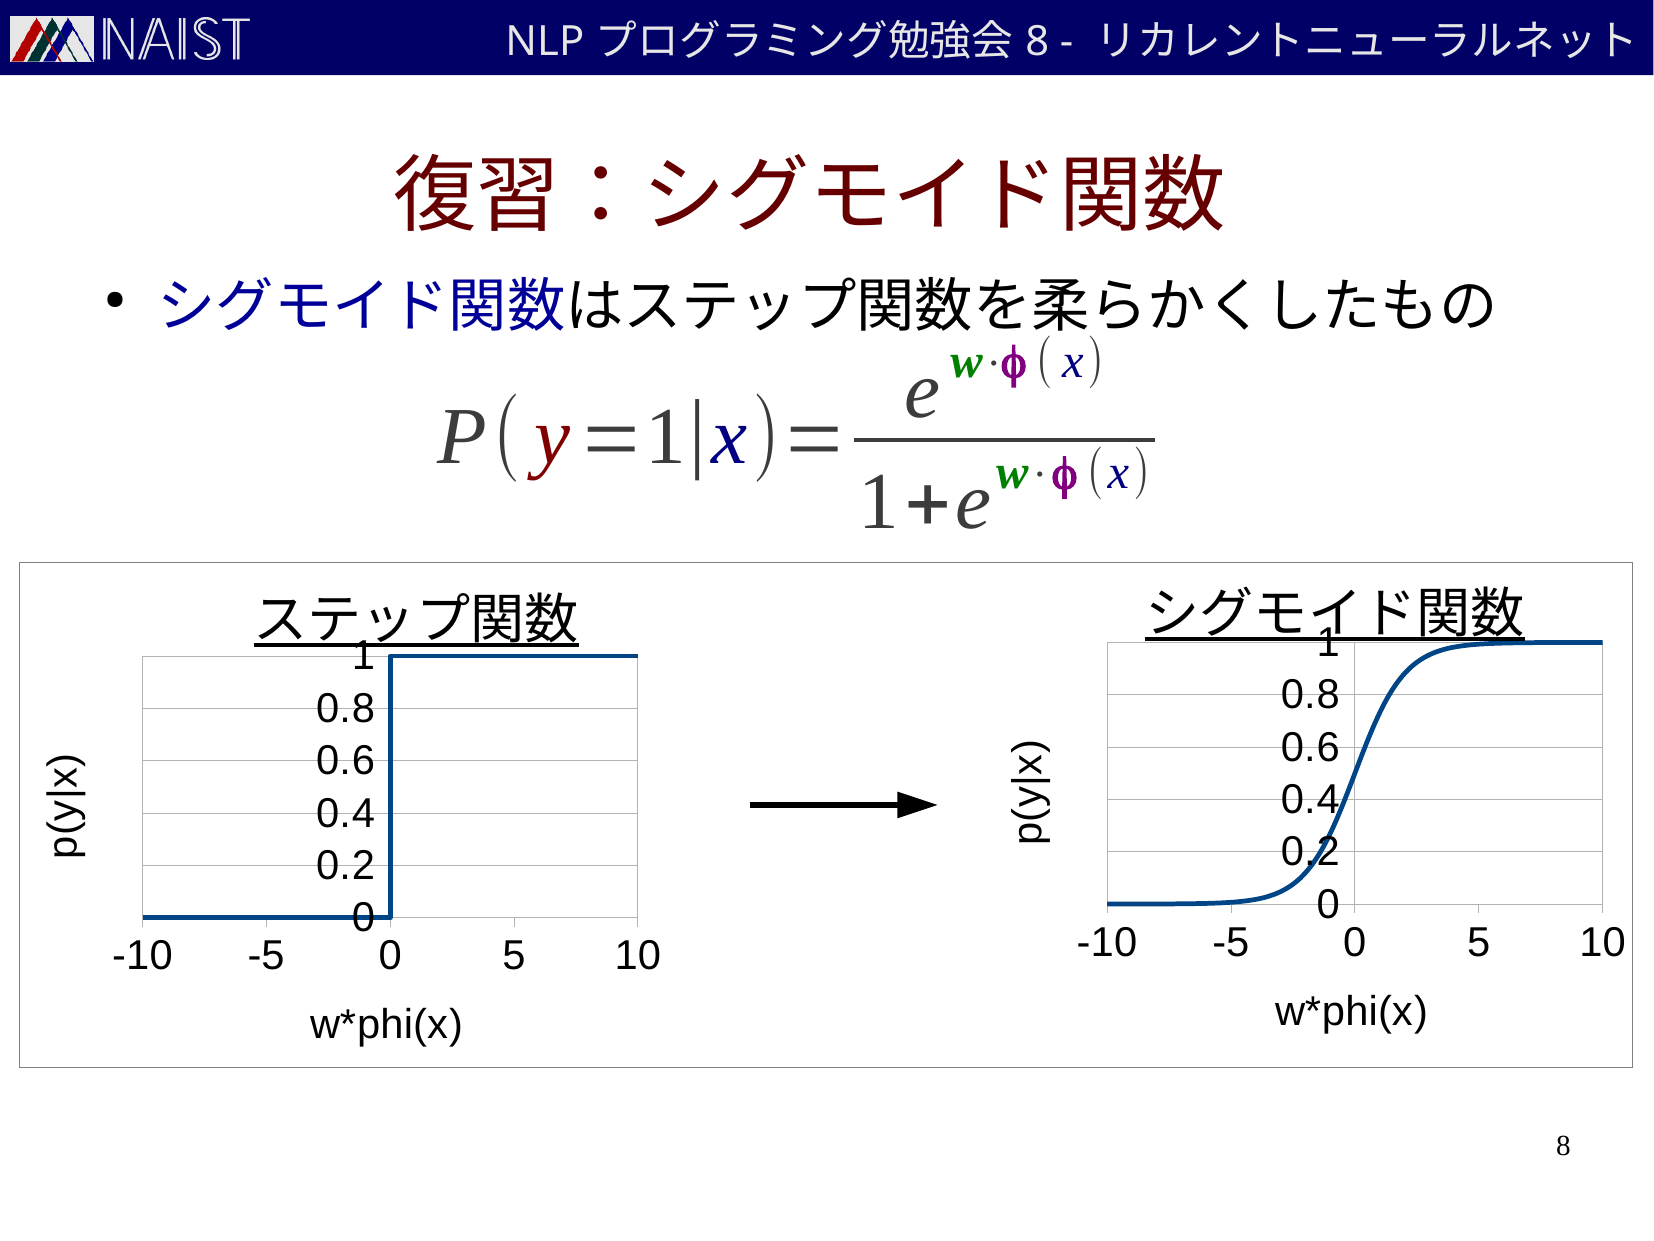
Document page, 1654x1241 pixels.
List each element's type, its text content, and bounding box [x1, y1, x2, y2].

text_box シグモイド関数 [1130, 562, 1568, 641]
picture [10, 16, 94, 62]
chart [412, 331, 1178, 550]
title 復習：シグモイド関数 [75, 93, 1564, 285]
chart [0, 623, 676, 1086]
list シグモイド関数はステップ関数を柔らかくしたもの [86, 258, 1613, 562]
chart [964, 609, 1632, 1067]
text_box ステップ関数 [238, 568, 591, 647]
chart [964, 609, 1640, 1072]
chart [20, 623, 676, 1067]
list シグモイド関数はステップ関数を柔らかくしたもの [86, 563, 1613, 978]
picture [102, 17, 251, 60]
